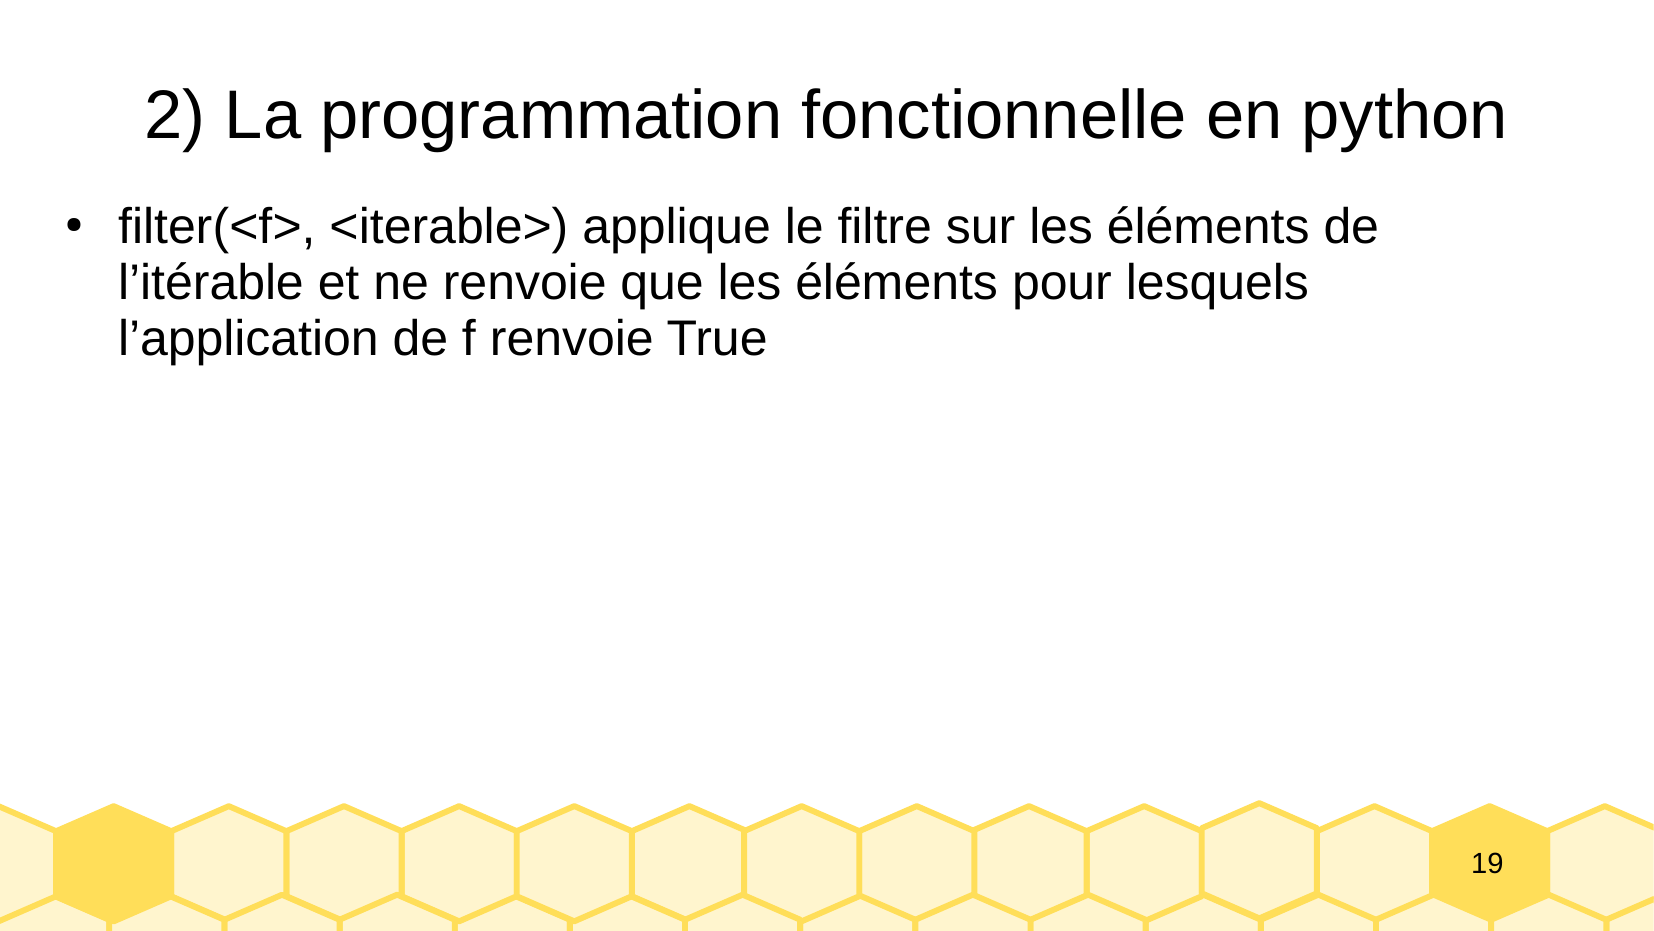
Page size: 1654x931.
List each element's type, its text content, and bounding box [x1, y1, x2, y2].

title 2) La programmation fonctionnelle en python [82, 37, 1571, 193]
list filter(<f>, <iterable>) applique le filtre sur les éléments de l’itérable et ne renvoie que les éléments pour lesquels l’application de f renvoie True [47, 198, 1536, 739]
